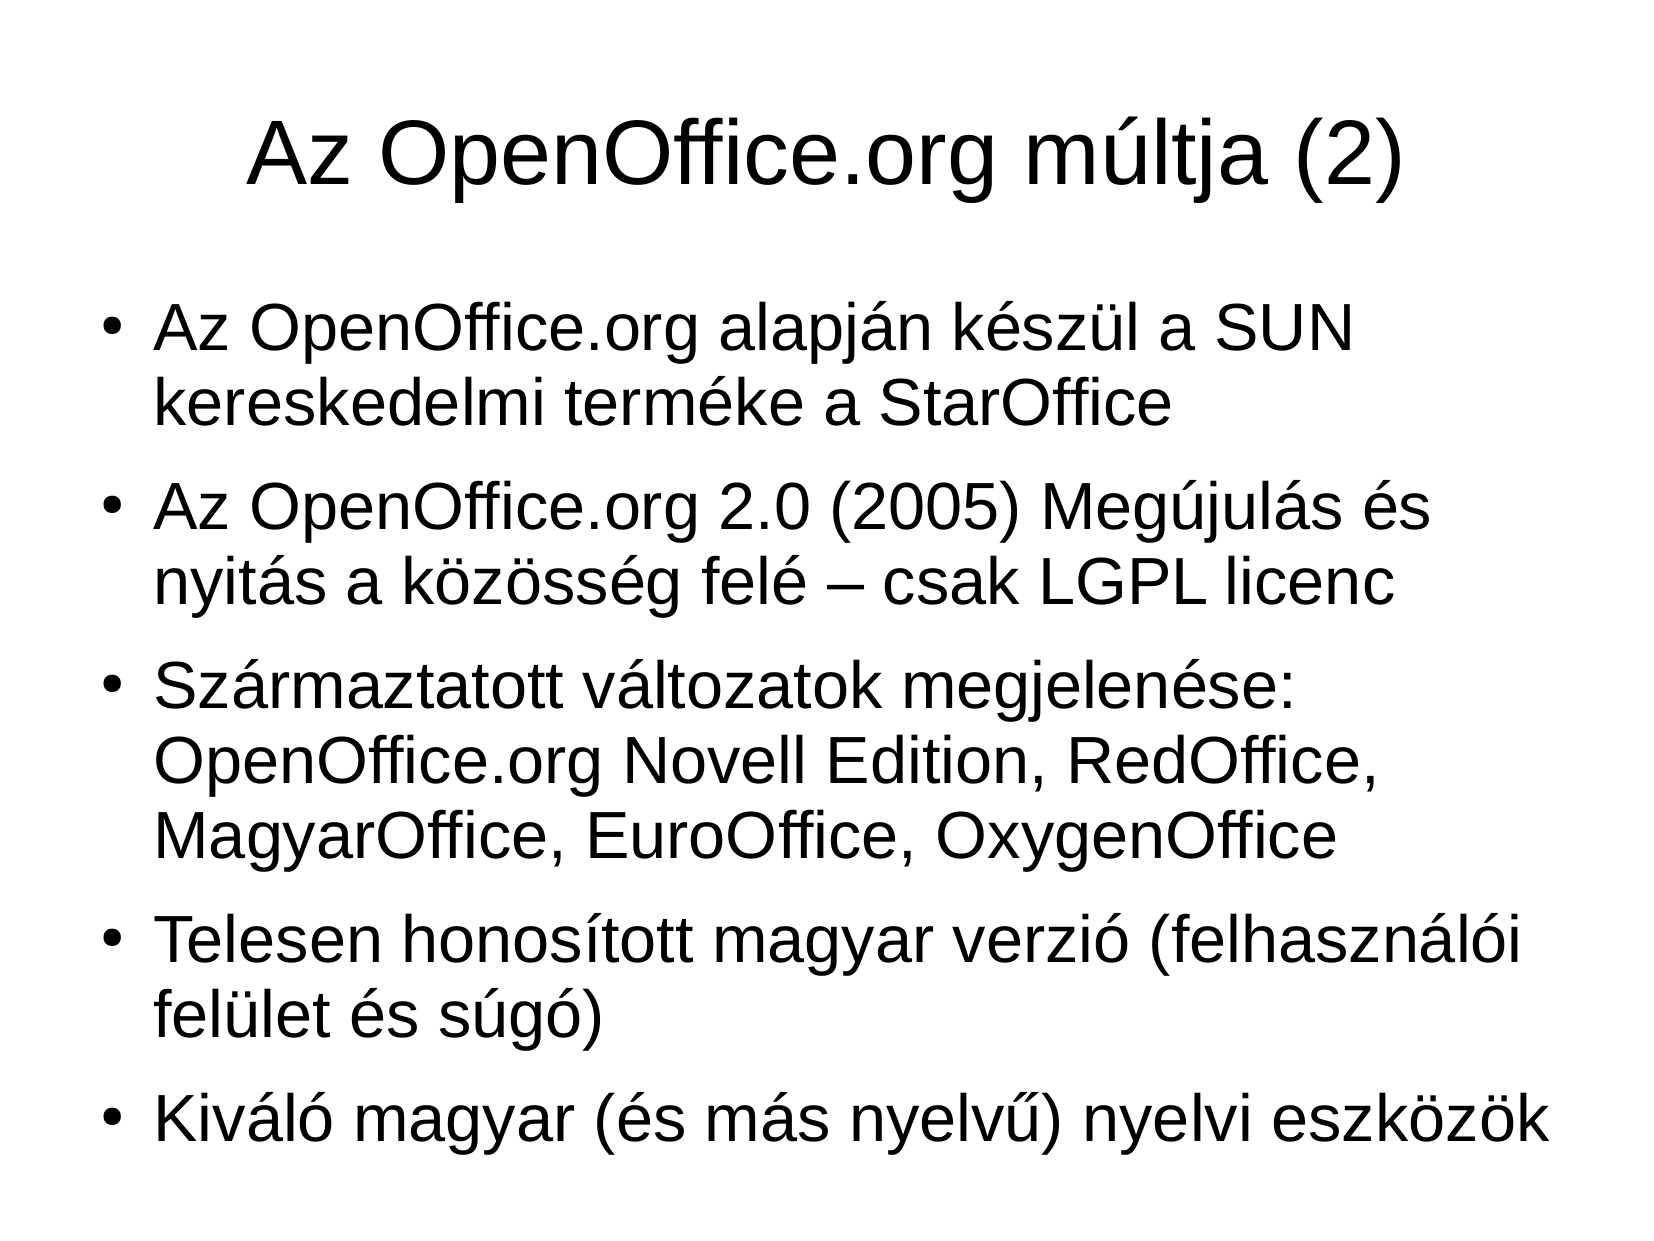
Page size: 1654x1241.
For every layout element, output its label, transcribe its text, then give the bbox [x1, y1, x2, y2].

title Az OpenOffice.org múltja (2) [82, 49, 1571, 257]
list Az OpenOffice.org alapján készül a SUN kereskedelmi terméke a StarOffice Az OpenOffice.org 2.0 (2005) Megújulás és nyitás a közösség felé – csak LGPL licenc Származtatott változatok megjelenése: OpenOffice.org Novell Edition, RedOffice, MagyarOffice, EuroOffice, OxygenOffice Telesen honosított magyar verzió (felhasználói felület és súgó) Kiváló magyar (és más nyelvű) nyelvi eszközök [82, 290, 1571, 1157]
